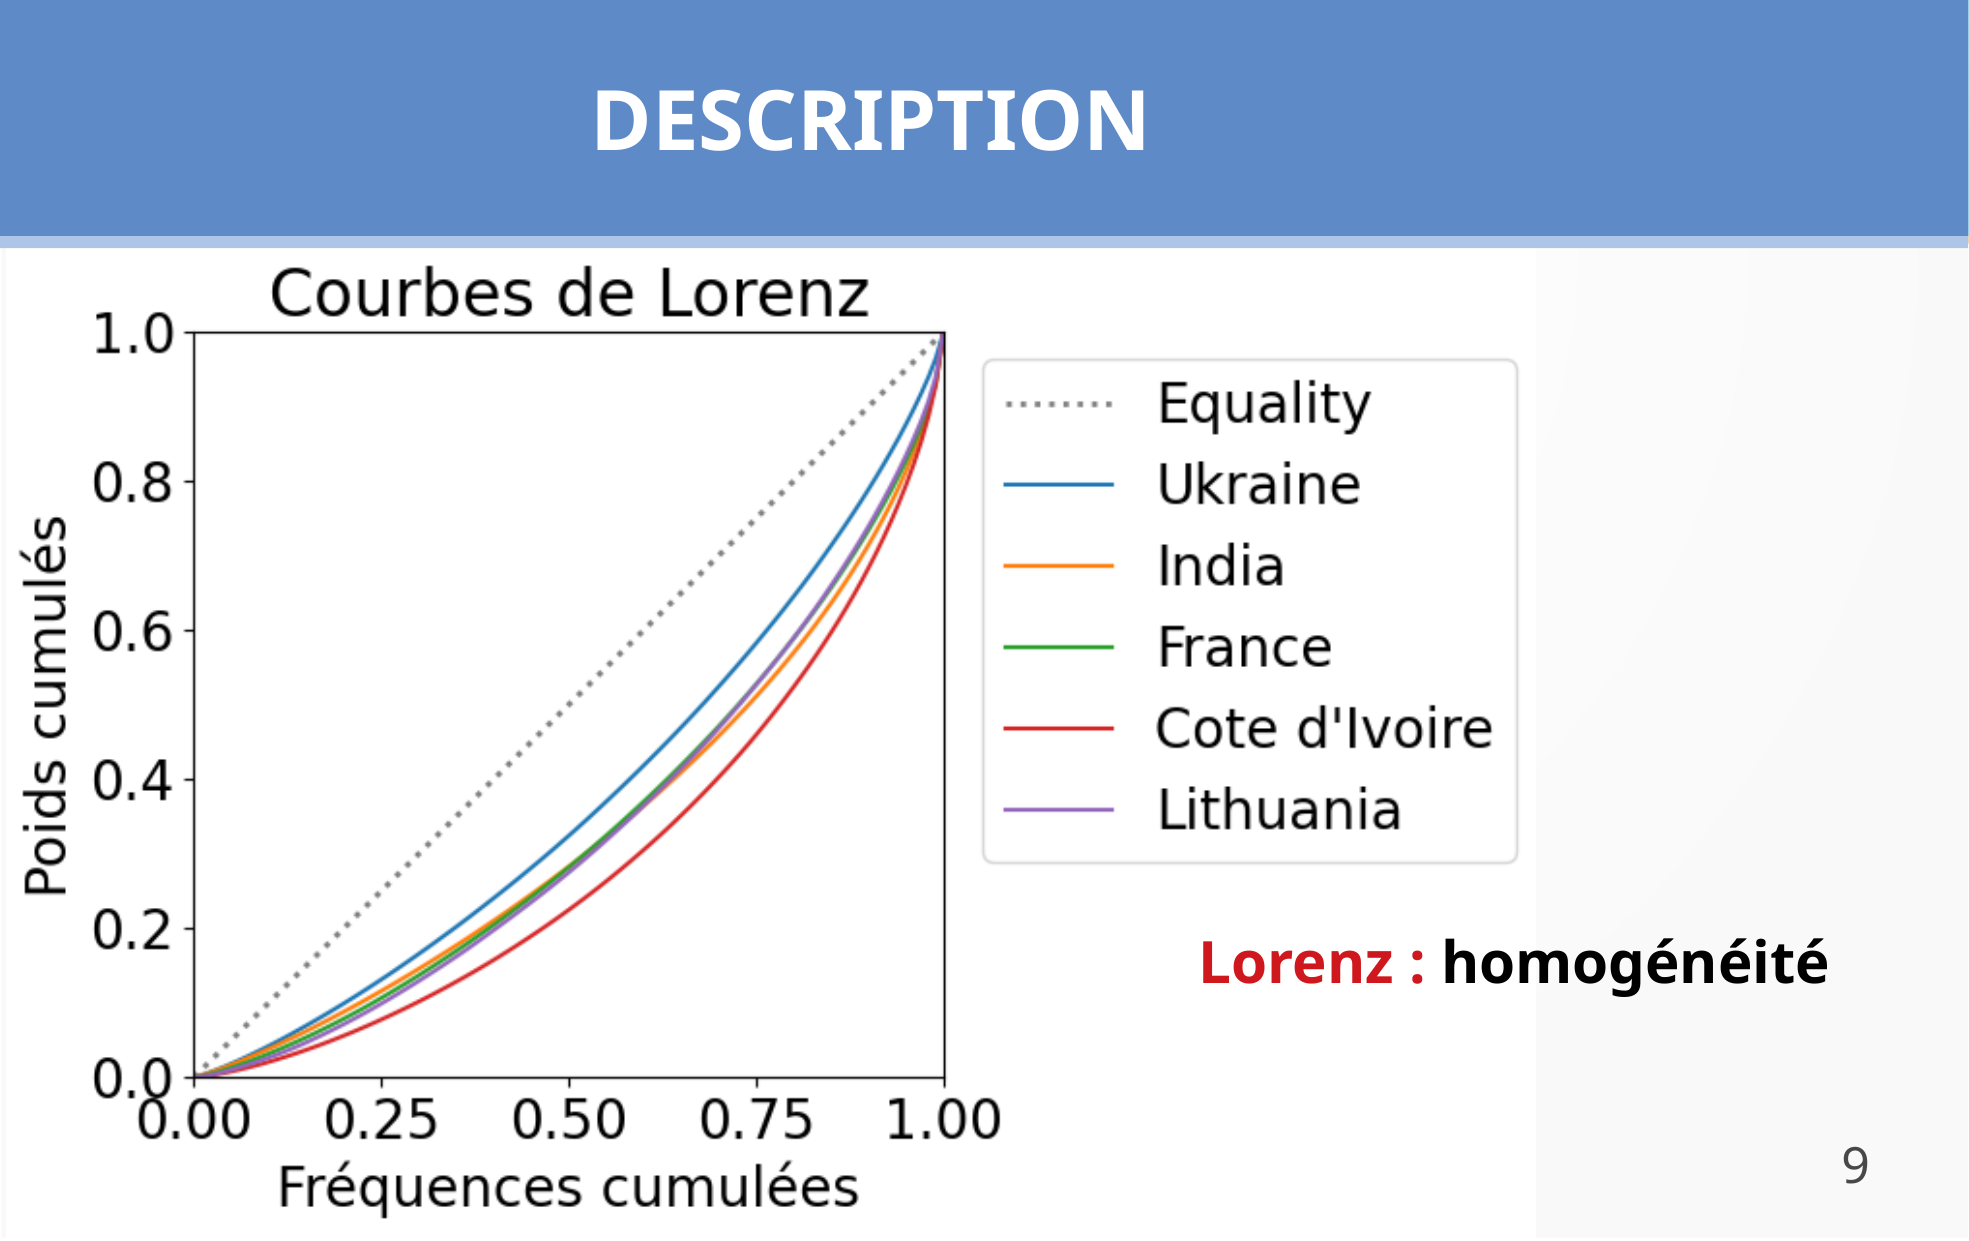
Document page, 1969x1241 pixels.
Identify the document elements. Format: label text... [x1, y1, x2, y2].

text_box [0, 236, 1969, 249]
picture [0, 249, 1969, 1241]
title DESCRIPTION [0, 0, 1969, 236]
text_box Lorenz : homogénéité [1192, 933, 1949, 1149]
